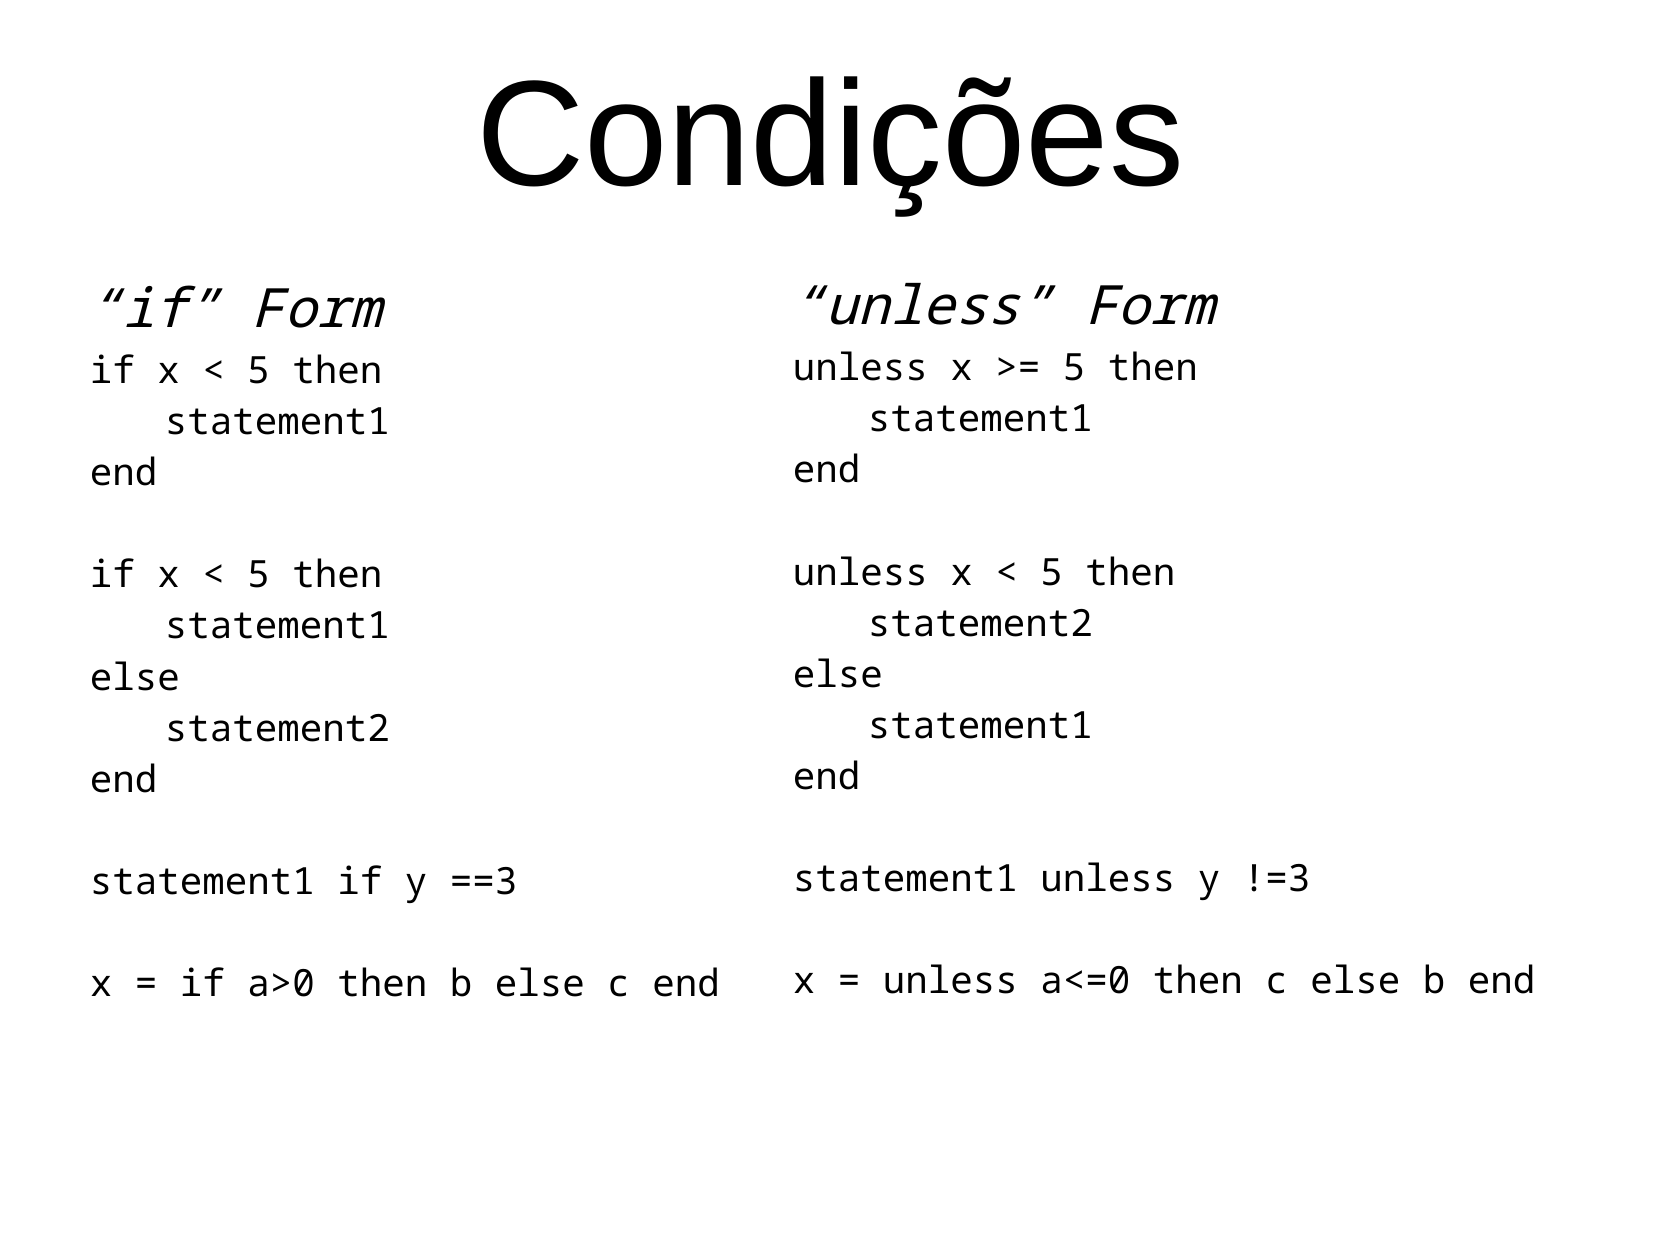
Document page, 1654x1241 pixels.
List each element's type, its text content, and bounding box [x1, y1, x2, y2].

text_box “if” Form if x < 5 then statement1 end if x < 5 then statement1 else statement2 end statement1 if y ==3 x = if a>0 then b else c end [75, 262, 751, 907]
text_box “unless” Form unless x >= 5 then statement1 end unless x < 5 then statement2 else statement1 end statement1 unless y !=3 x = unless a<=0 then c else b end [778, 259, 1576, 904]
text_box Condições [461, 42, 1201, 226]
